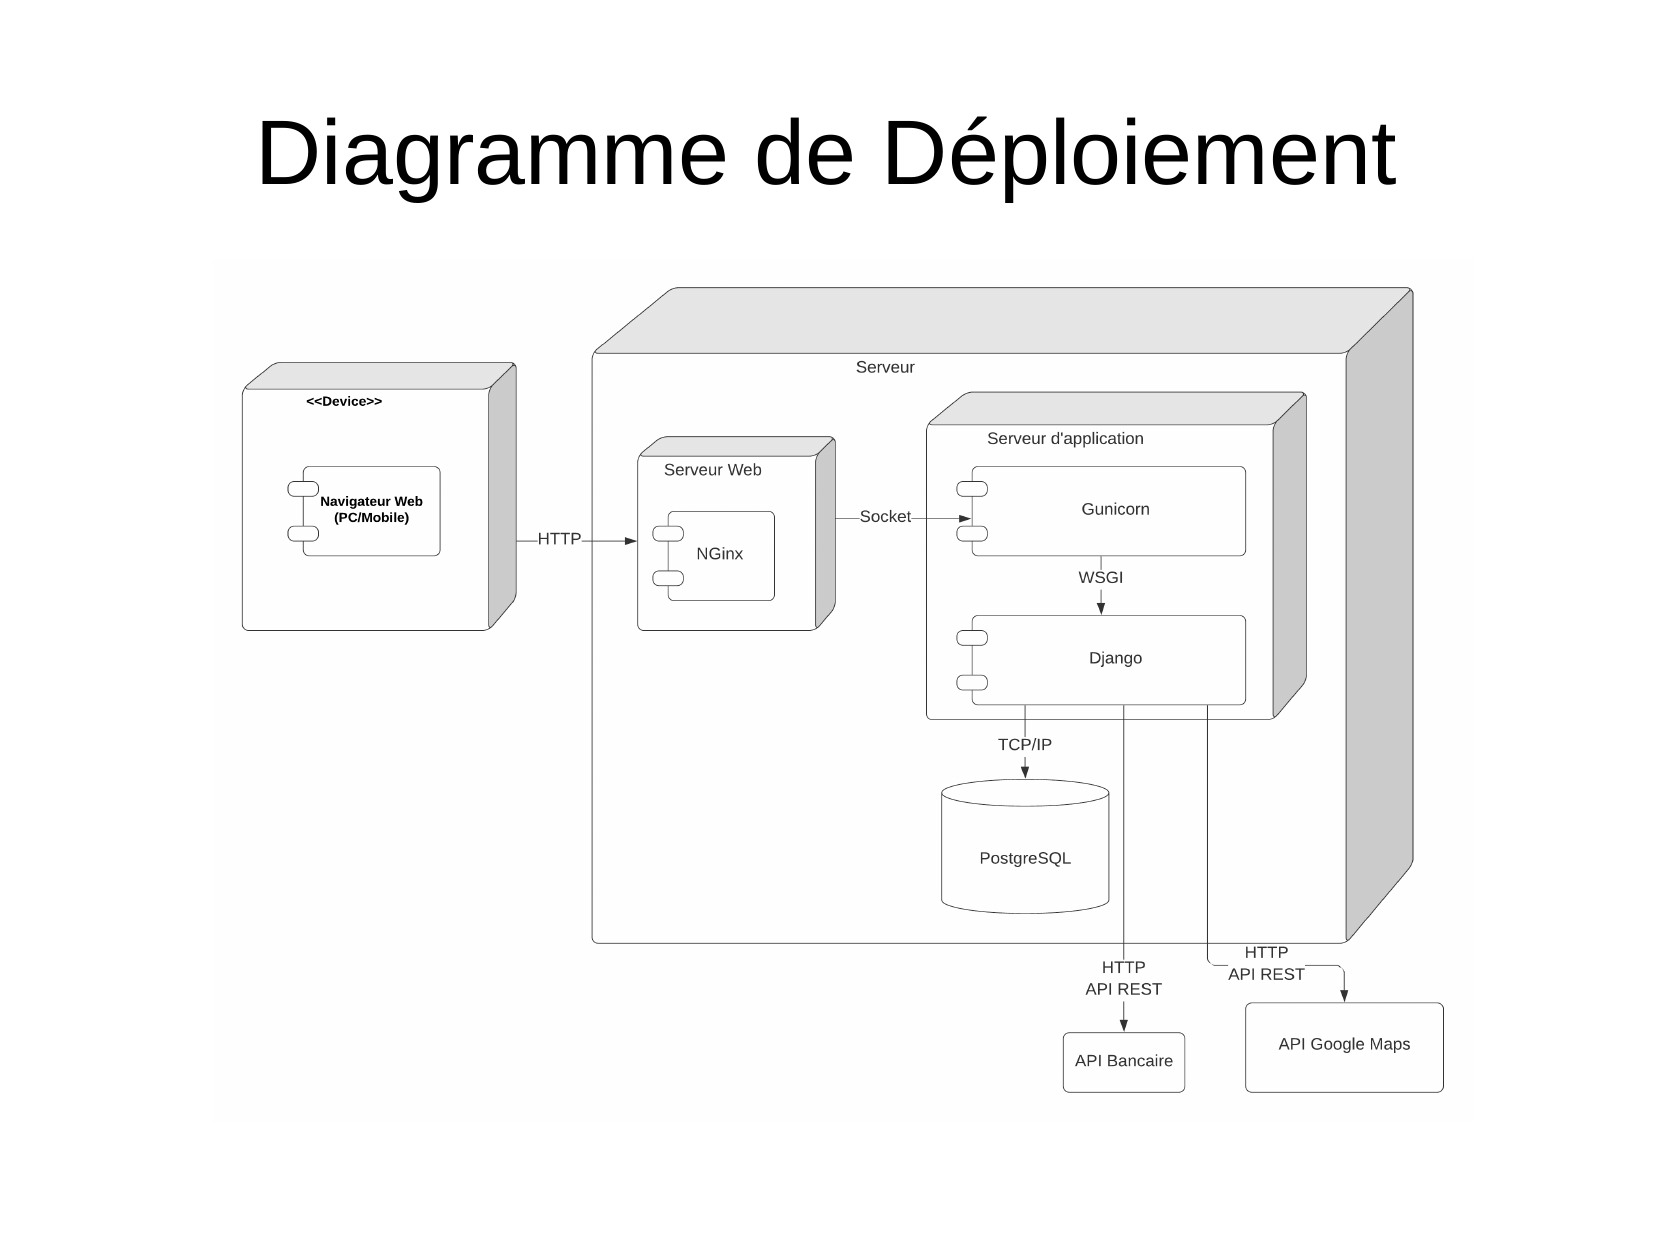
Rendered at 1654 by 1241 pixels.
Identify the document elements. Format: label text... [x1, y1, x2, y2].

title Diagramme de Déploiement [82, 49, 1571, 257]
picture [212, 258, 1474, 1123]
